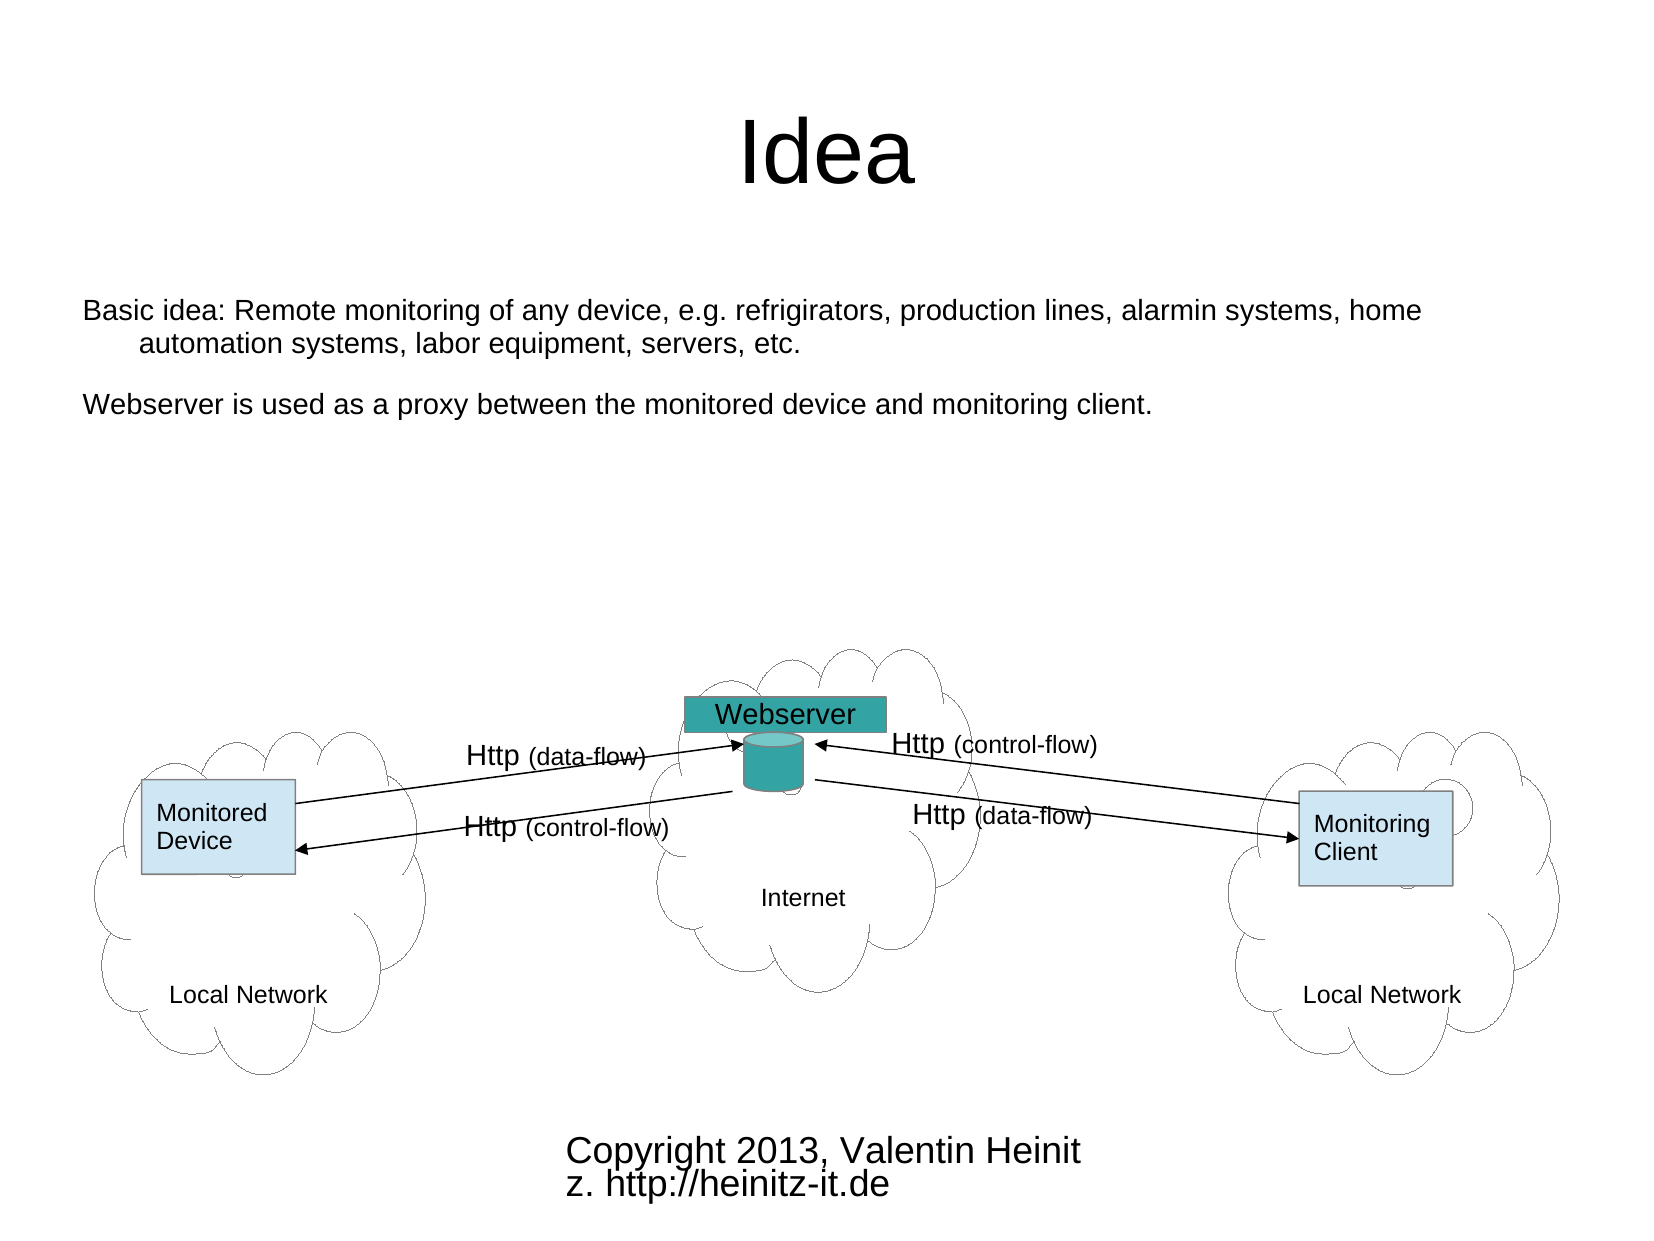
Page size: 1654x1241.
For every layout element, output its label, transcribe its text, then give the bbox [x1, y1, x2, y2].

text_box Monitored Device [141, 779, 296, 875]
text_box [743, 740, 804, 792]
text_box Http (data-flow) [897, 791, 1108, 839]
text_box Http (control-flow) [448, 803, 685, 851]
text_box Http (control-flow) [876, 720, 1114, 769]
title Idea [82, 49, 1571, 257]
text_box Monitoring Client [1299, 791, 1453, 886]
text_box Webserver [685, 696, 886, 733]
text_box Http (data-flow) [451, 732, 662, 780]
list Basic idea: Remote monitoring of any device, e.g. refrigirators, production lines, alarmin systems, home automation systems, labor equipment, servers, etc. Webserver is used as a proxy between the monitored device and monitoring client. [82, 290, 1571, 1109]
